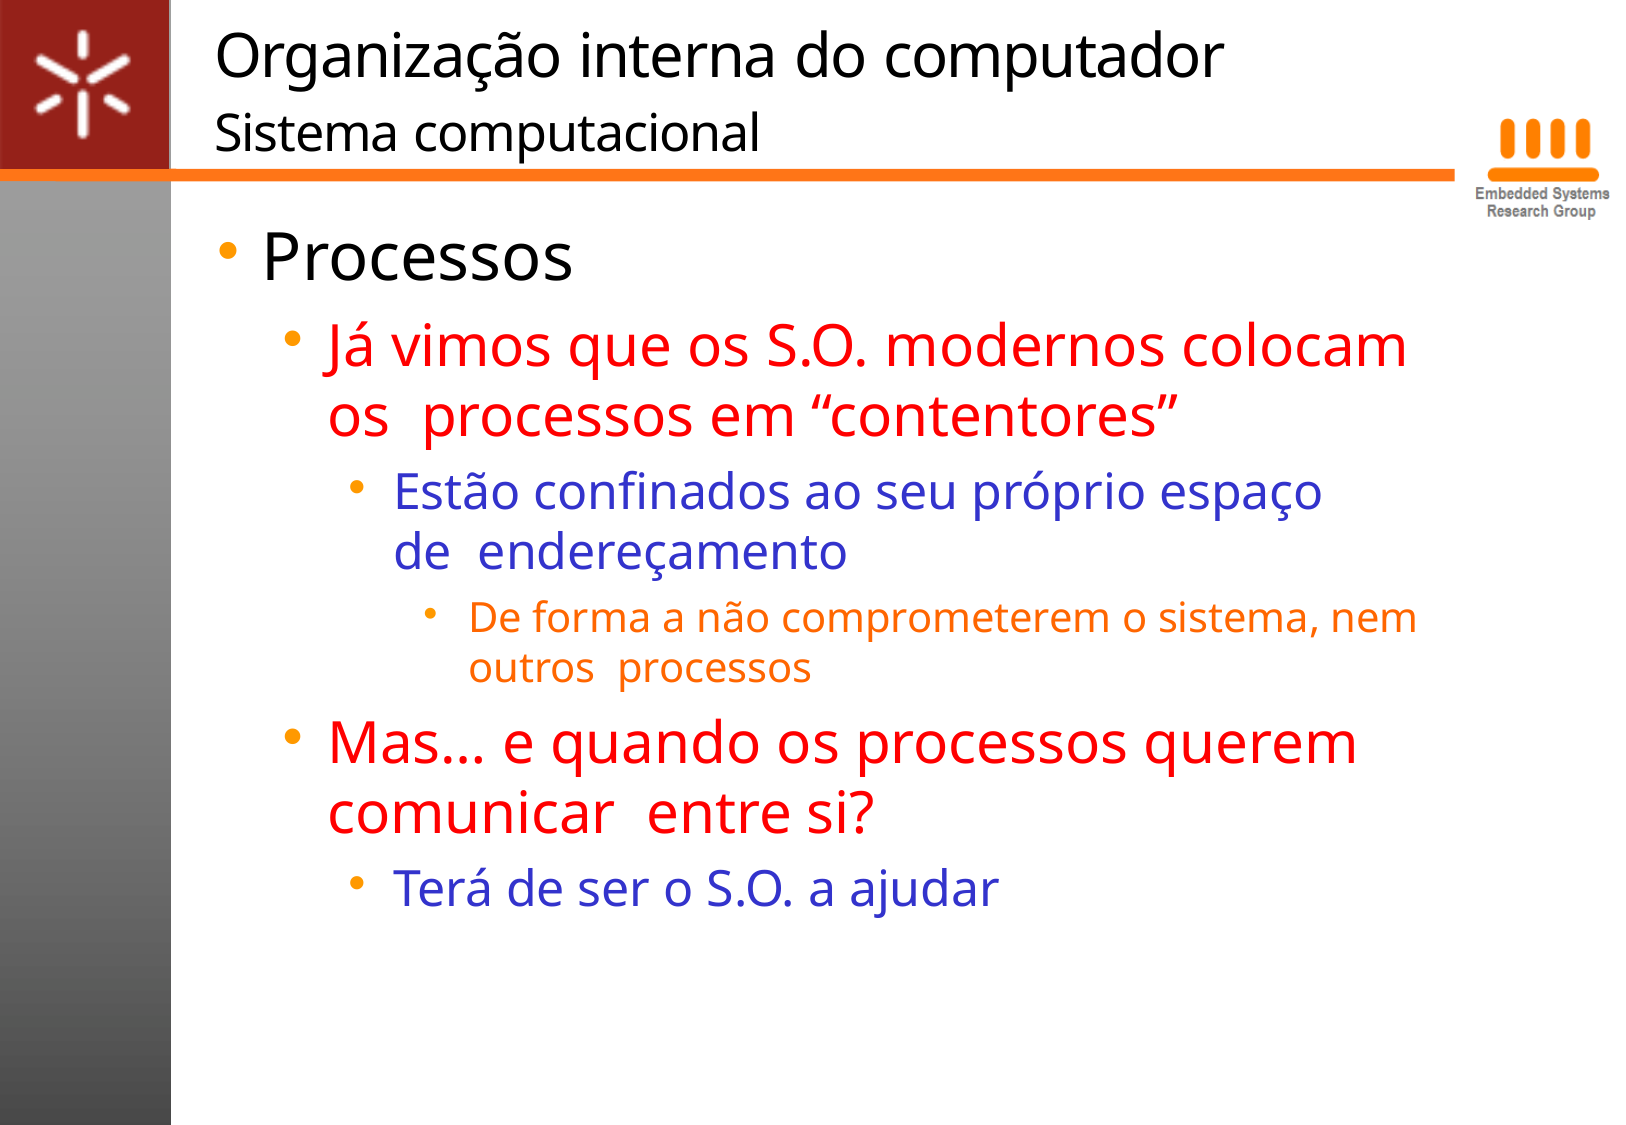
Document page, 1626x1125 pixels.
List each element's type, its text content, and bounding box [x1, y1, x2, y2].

picture [1475, 118, 1610, 220]
text_box Processos Já vimos que os S.O. modernos colocam os processos em “contentores” Estão confinados ao seu próprio espaço de endereçamento De forma a não comprometerem o sistema, nem outros processos Mas… e quando os processos querem comunicar entre si? Terá de ser o S.O. a ajudar [214, 196, 1583, 917]
title Organização interna do computador Sistema computacional [212, 16, 1359, 234]
picture [0, 0, 171, 169]
picture [0, 182, 171, 1125]
